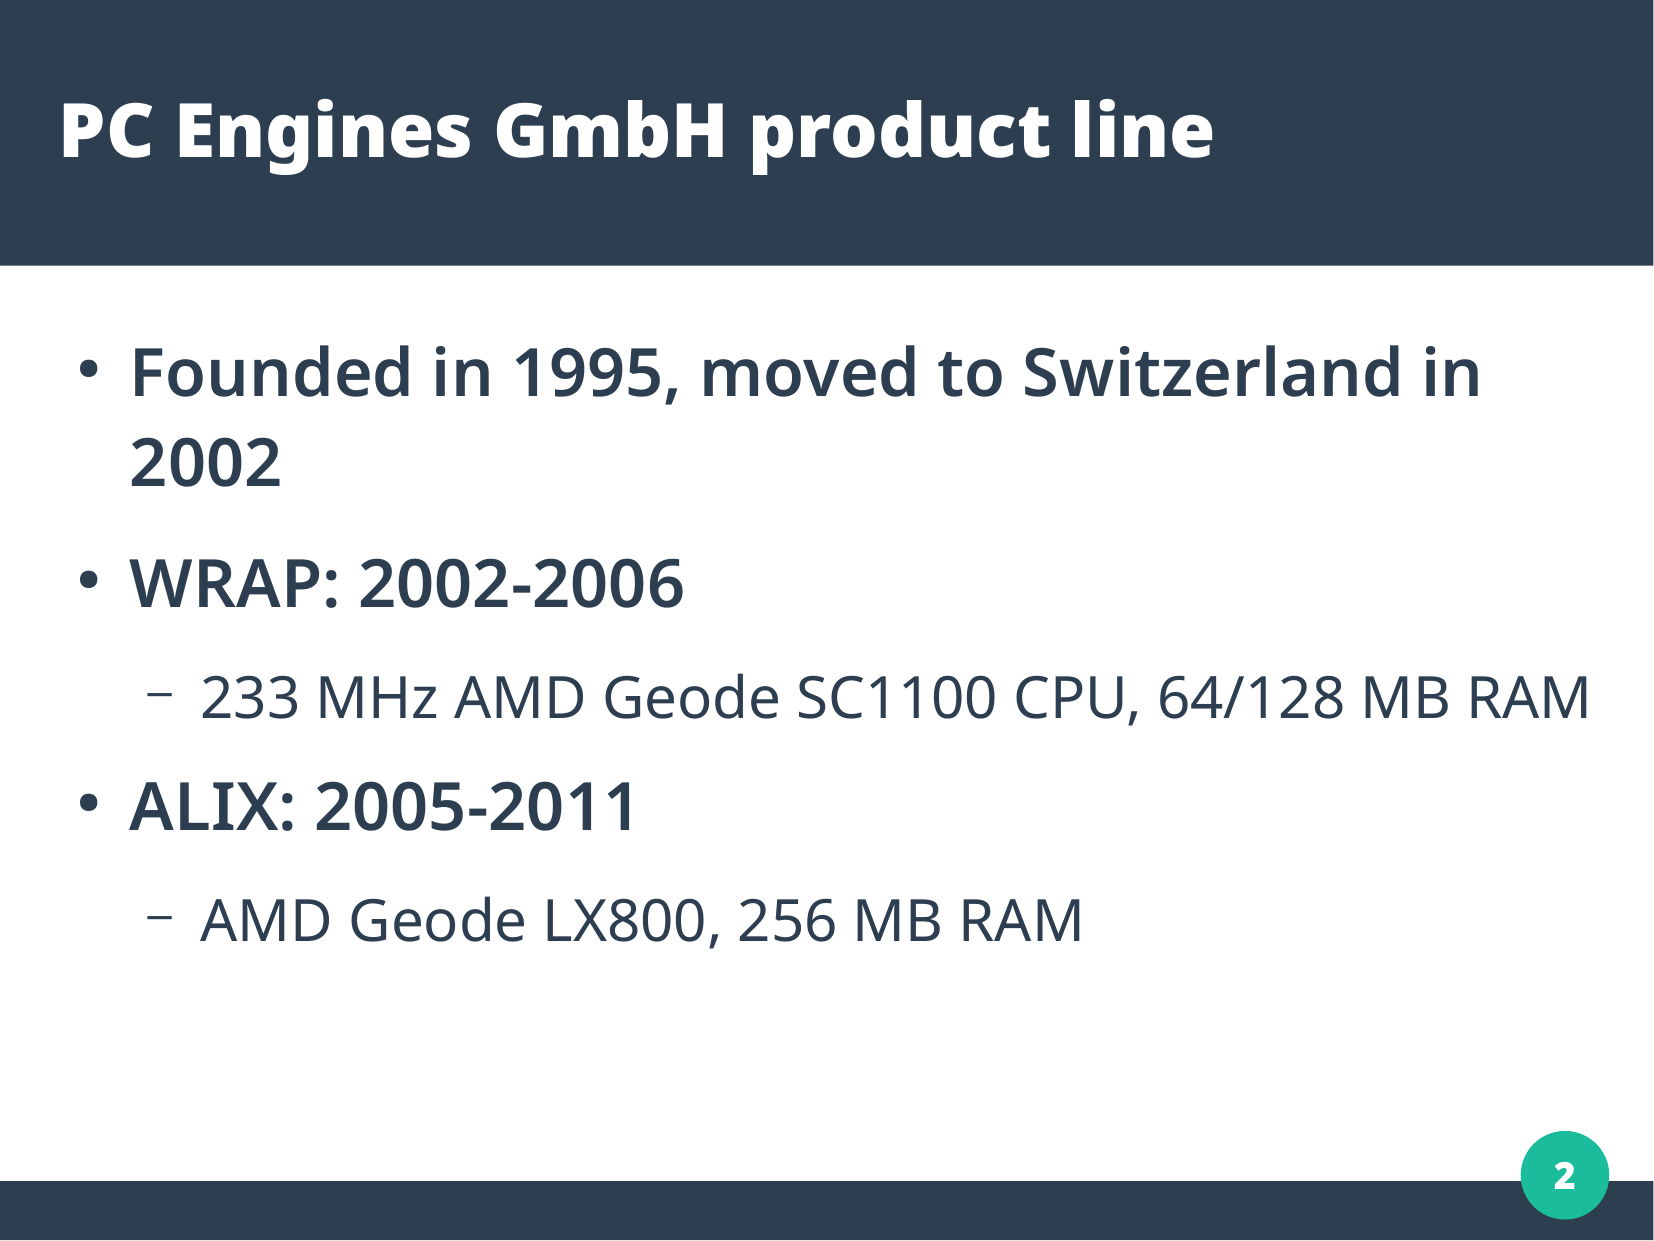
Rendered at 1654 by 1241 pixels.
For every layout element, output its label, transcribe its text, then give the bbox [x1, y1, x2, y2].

title PC Engines GmbH product line [59, 49, 1595, 207]
list Founded in 1995, moved to Switzerland in 2002 WRAP: 2002-2006 233 MHz AMD Geode SC1100 CPU, 64/128 MB RAM ALIX: 2005-2011 AMD Geode LX800, 256 MB RAM [59, 324, 1595, 1152]
